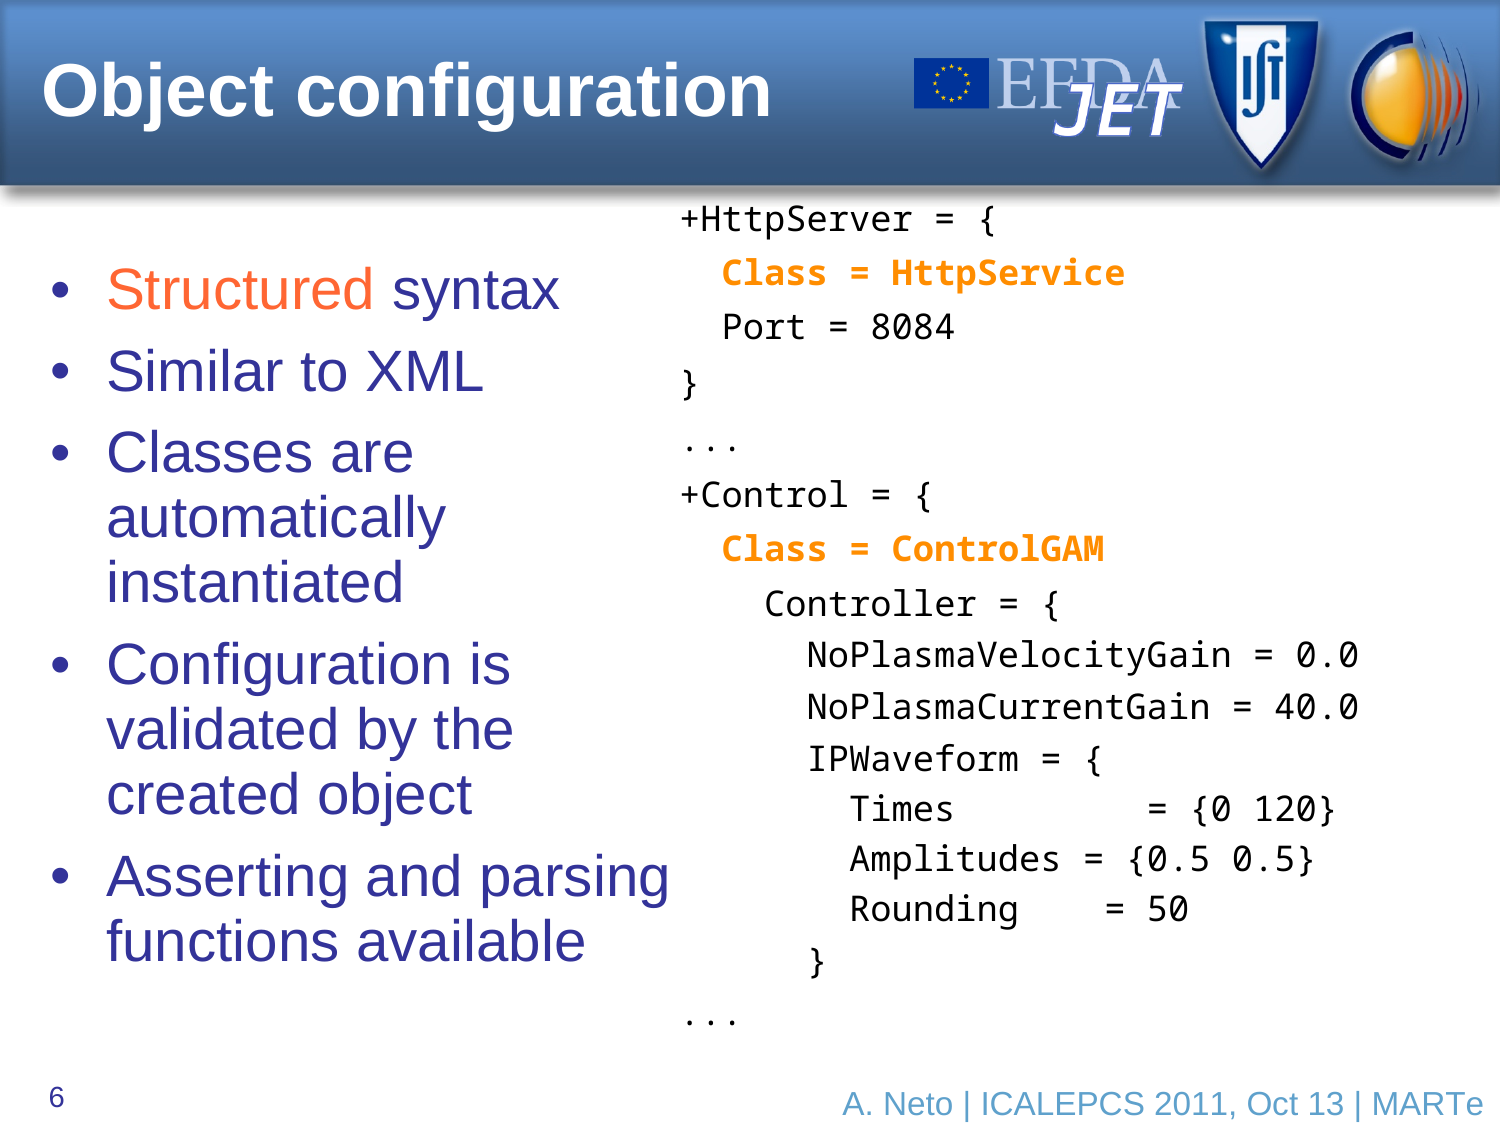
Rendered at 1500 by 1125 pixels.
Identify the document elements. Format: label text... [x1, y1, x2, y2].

list Structured syntax Similar to XML Classes are automatically instantiated Configuration is validated by the created object Asserting and parsing functions available [50, 256, 709, 985]
picture [0, 0, 1500, 207]
title Object configuration [41, 0, 1129, 181]
list +HttpServer = { Class = HttpService Port = 8084 } ... +Control = { Class = ControlGAM Controller = { NoPlasmaVelocityGain = 0.0 NoPlasmaCurrentGain = 40.0 IPWaveform = { Times = {0 120} Amplitudes = {0.5 0.5} Rounding = 50 } ... [679, 197, 1456, 1034]
